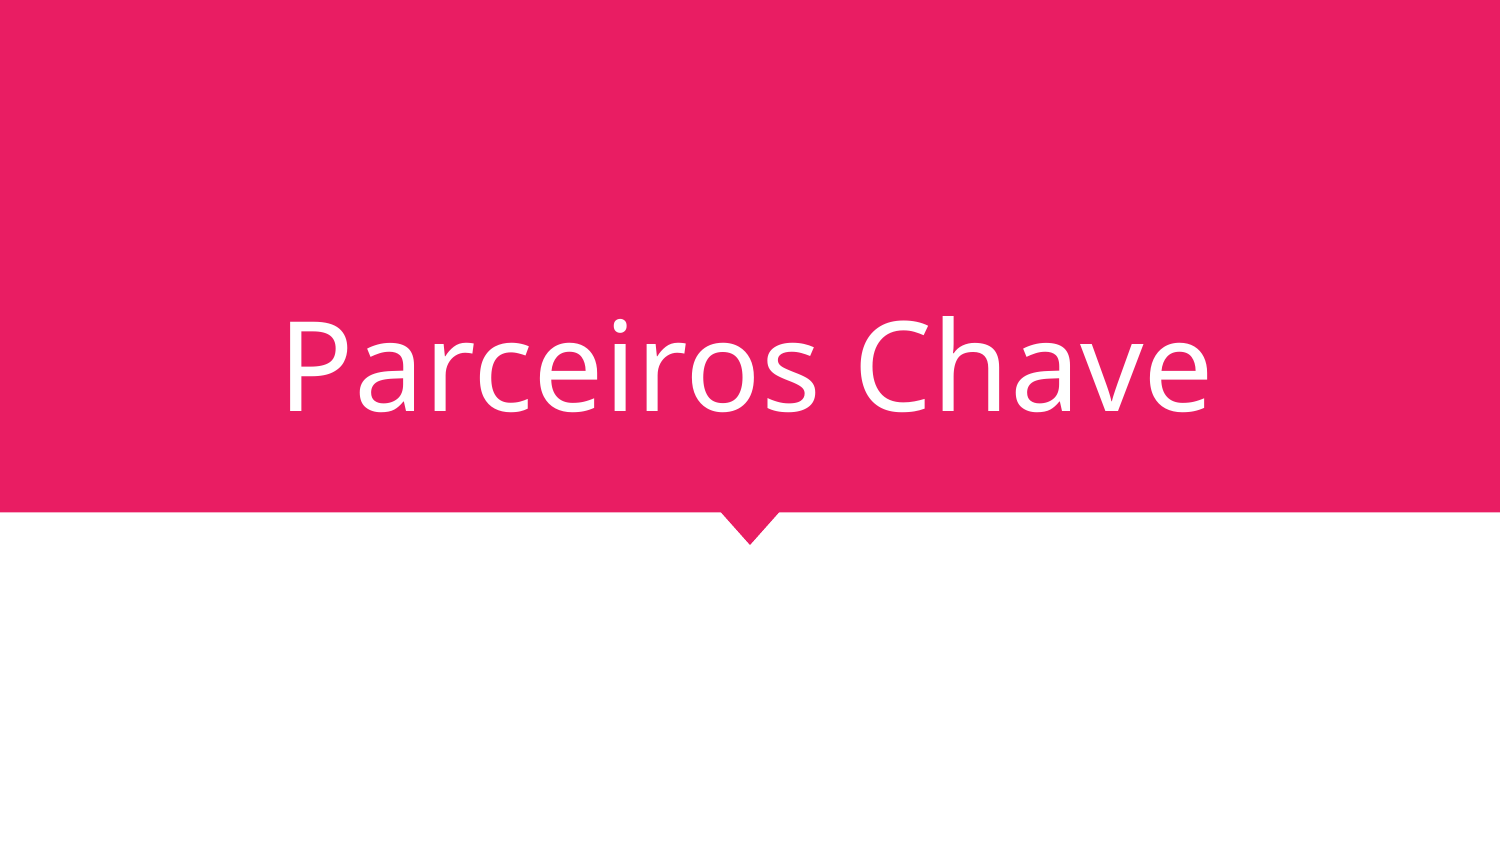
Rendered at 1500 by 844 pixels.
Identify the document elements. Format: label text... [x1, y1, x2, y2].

title Parceiros Chave [67, 105, 1427, 452]
